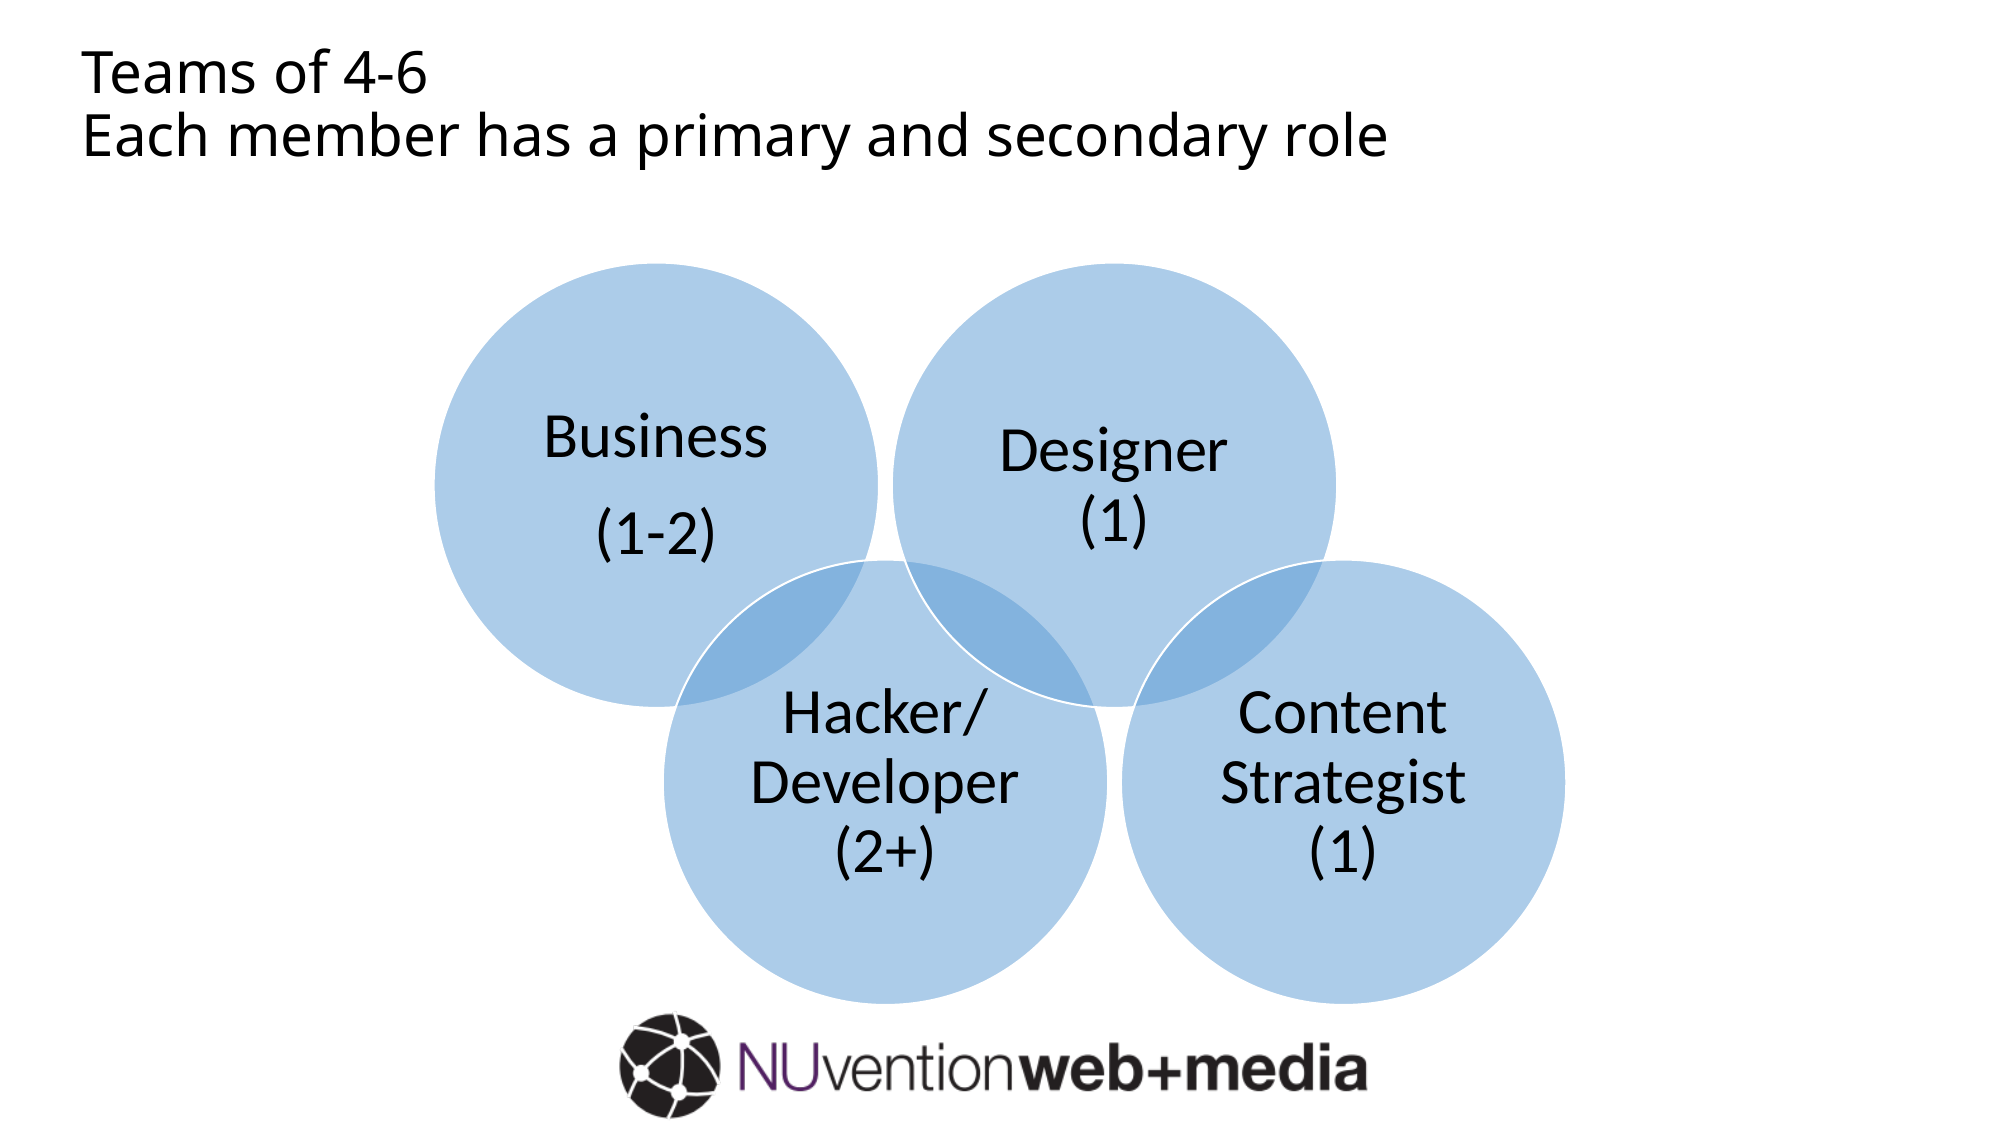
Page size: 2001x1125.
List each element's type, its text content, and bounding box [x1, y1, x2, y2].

text_box Hacker/ Developer (2+) [662, 559, 1109, 1006]
text_box Business (1-2) [433, 262, 880, 708]
text_box Content Strategist (1) [1120, 559, 1567, 1006]
title Teams of 4-6 Each member has a primary and secondary role [66, 24, 1967, 188]
text_box Designer (1) [891, 262, 1338, 708]
